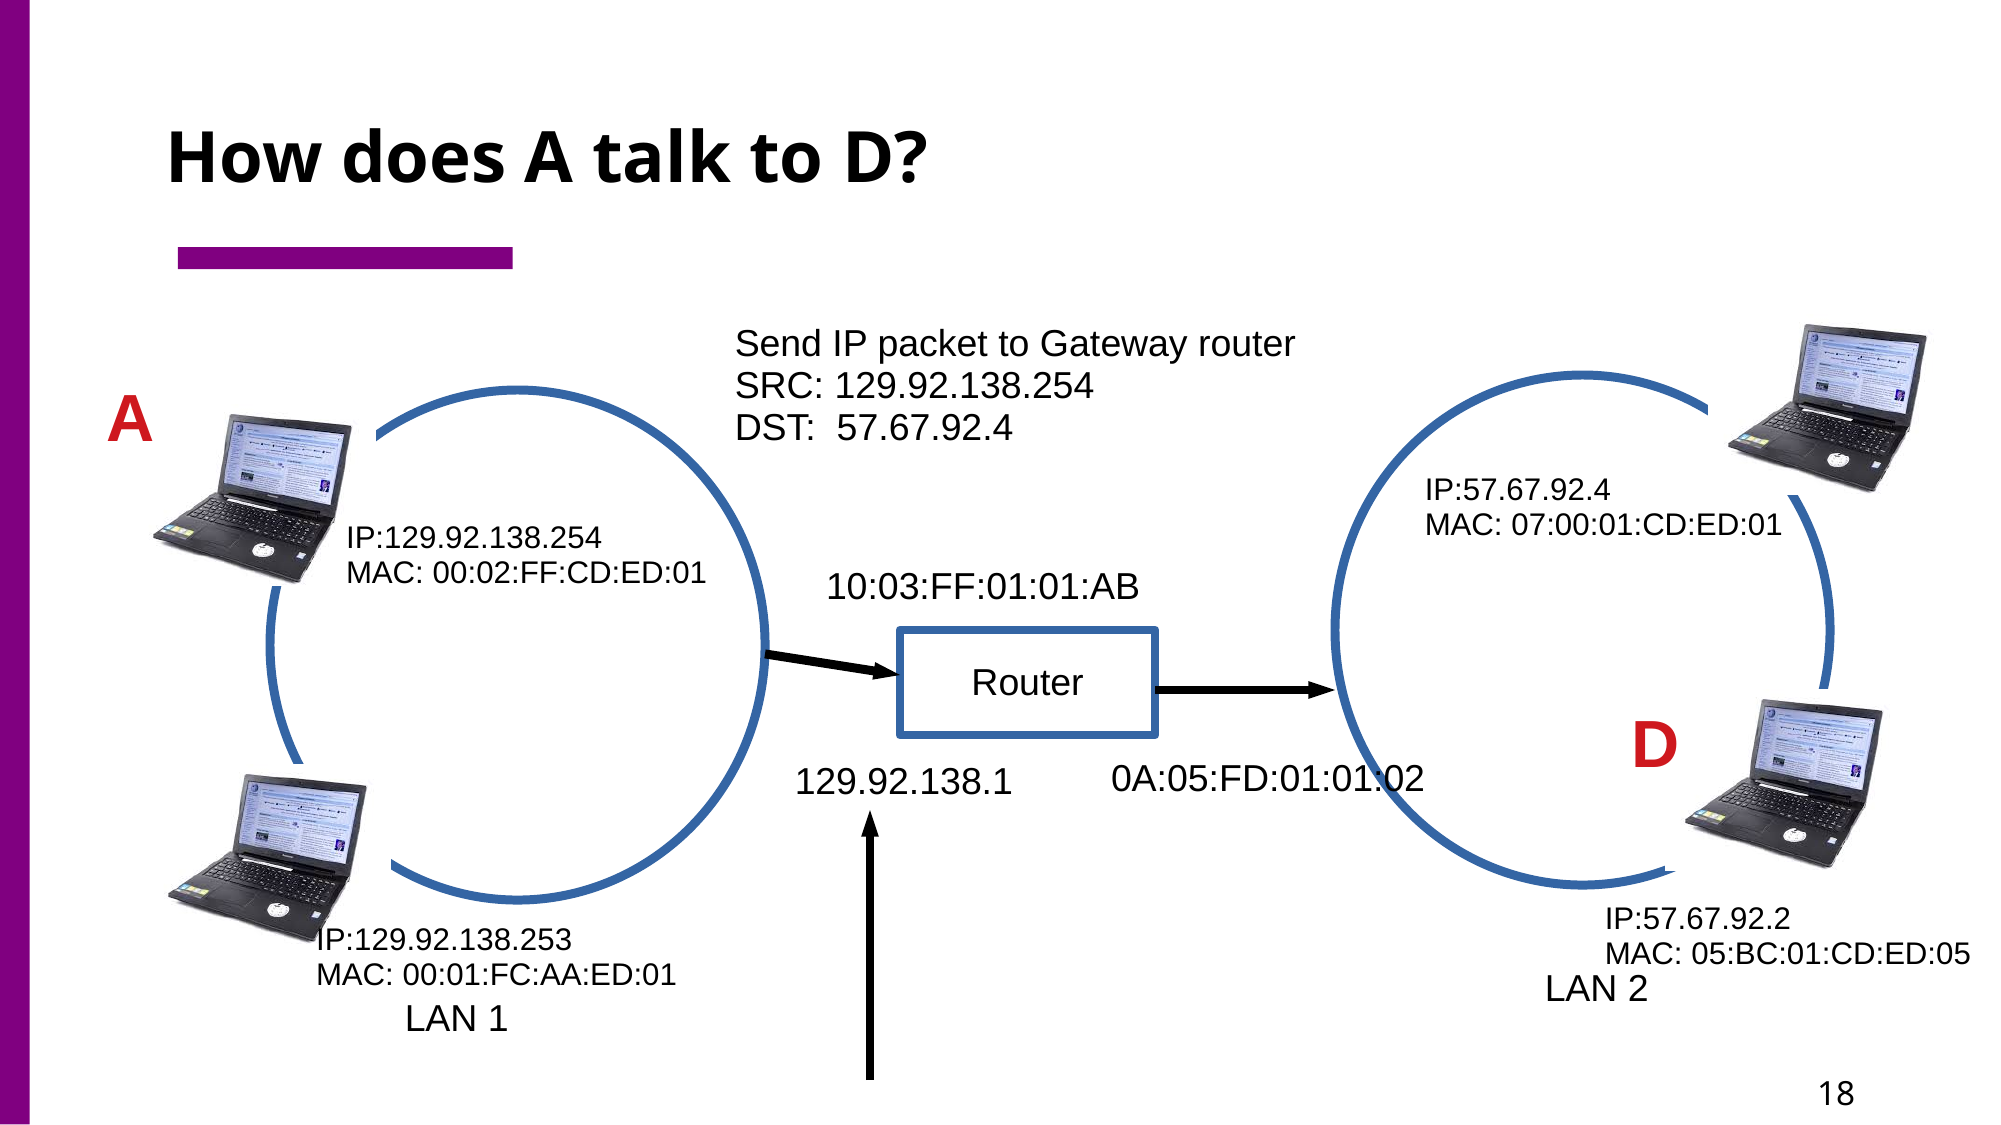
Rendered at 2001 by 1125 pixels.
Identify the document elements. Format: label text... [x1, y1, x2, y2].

text_box IP:57.67.92.4 MAC: 07:00:01:CD:ED:01 [1410, 464, 1844, 606]
picture [1708, 314, 1951, 496]
text_box 10:03:FF:01:01:AB [811, 558, 1171, 616]
text_box IP:129.92.138.254 MAC: 00:02:FF:CD:ED:01 [331, 513, 766, 654]
text_box 129.92.138.1 [780, 753, 1070, 811]
text_box Router [900, 630, 1156, 736]
text_box D [1616, 699, 1695, 790]
text_box IP:129.92.138.253 MAC: 00:01:FC:AA:ED:01 [301, 915, 736, 1056]
text_box 0A:05:FD:01:01:02 [1096, 750, 1456, 807]
text_box How does A talk to D? [151, 0, 1849, 212]
picture [1665, 689, 1907, 871]
text_box IP:57.67.92.2 MAC: 05:BC:01:CD:ED:05 [1590, 894, 2000, 1036]
picture [148, 764, 391, 946]
picture [149, 404, 376, 586]
text_box A [91, 374, 149, 655]
text_box Send IP packet to Gateway router SRC: 129.92.138.254 DST: 57.67.92.4 [720, 314, 1312, 456]
text_box LAN 2 [1530, 960, 1590, 1017]
